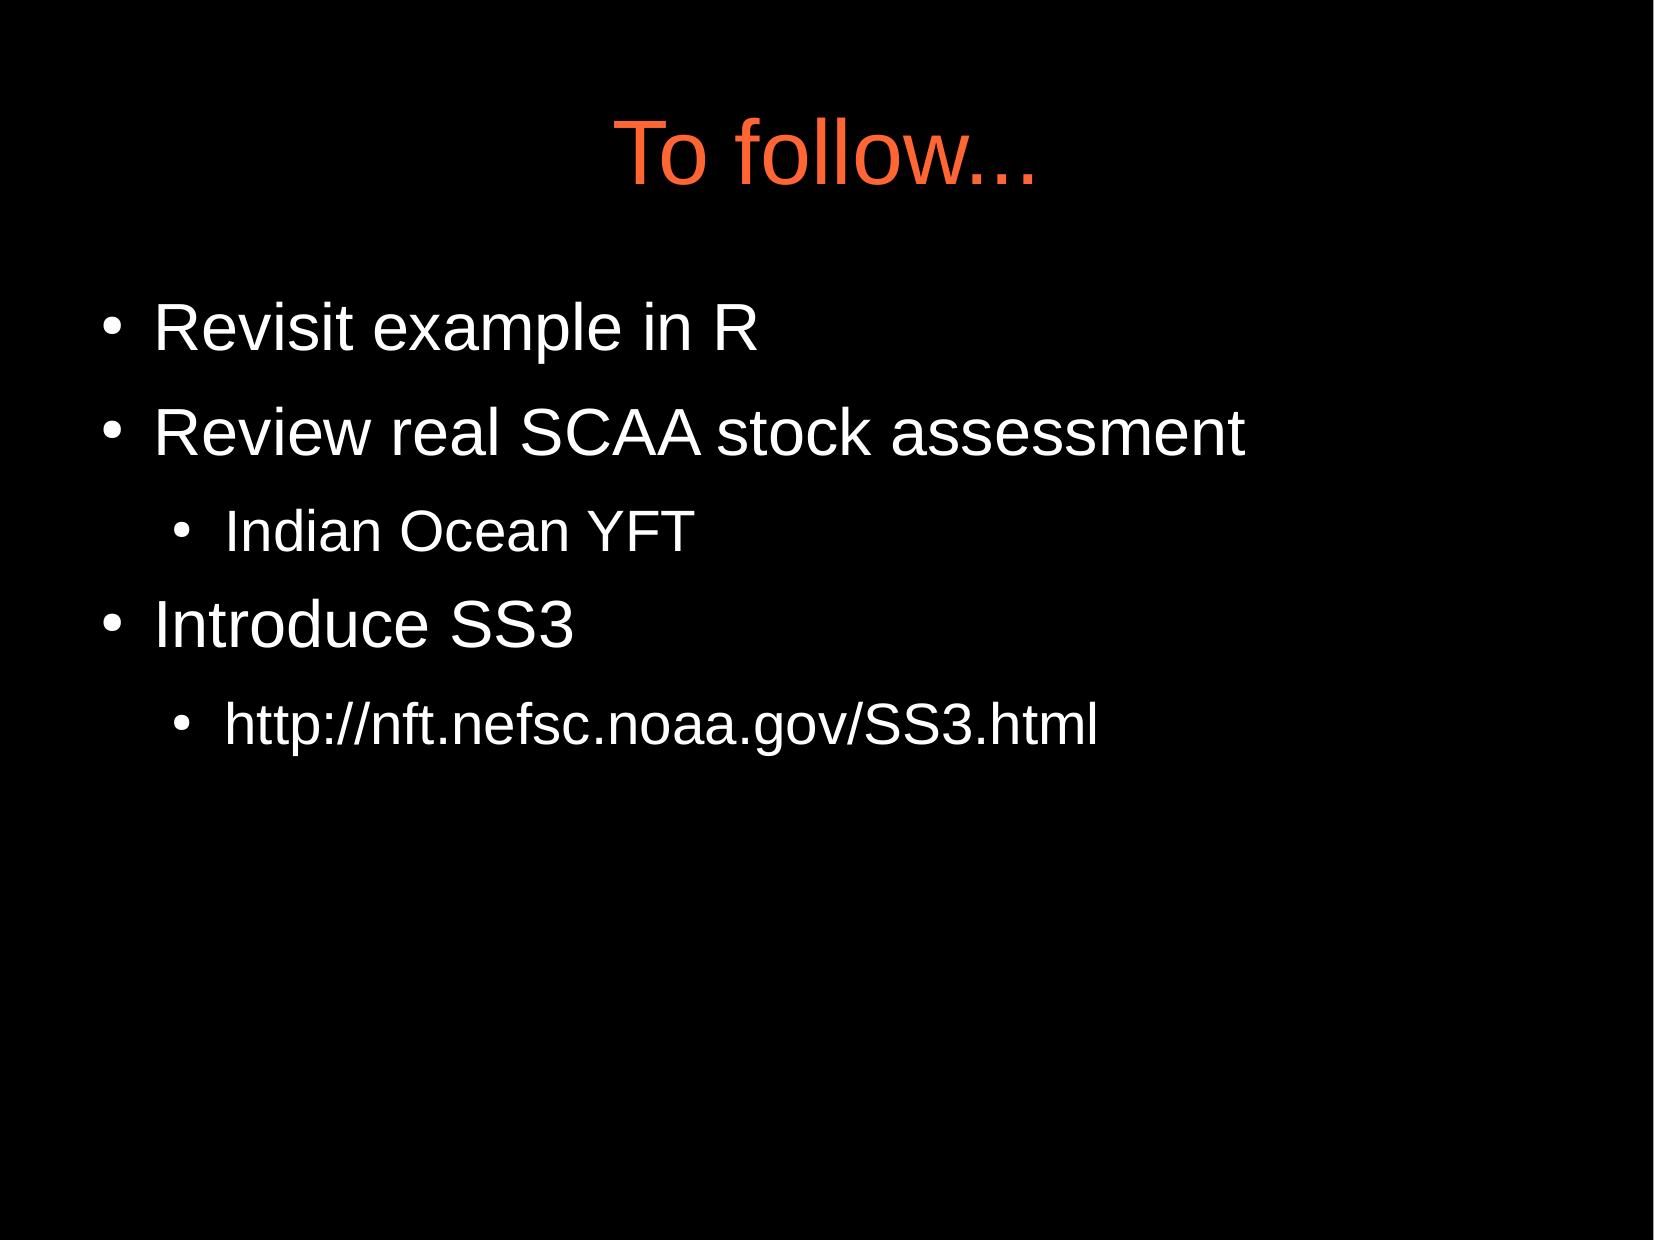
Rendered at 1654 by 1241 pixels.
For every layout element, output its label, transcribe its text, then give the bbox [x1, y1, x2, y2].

list Revisit example in R Review real SCAA stock assessment Indian Ocean YFT Introduce SS3 http://nft.nefsc.noaa.gov/SS3.html [82, 290, 1571, 1109]
title To follow... [82, 49, 1571, 257]
